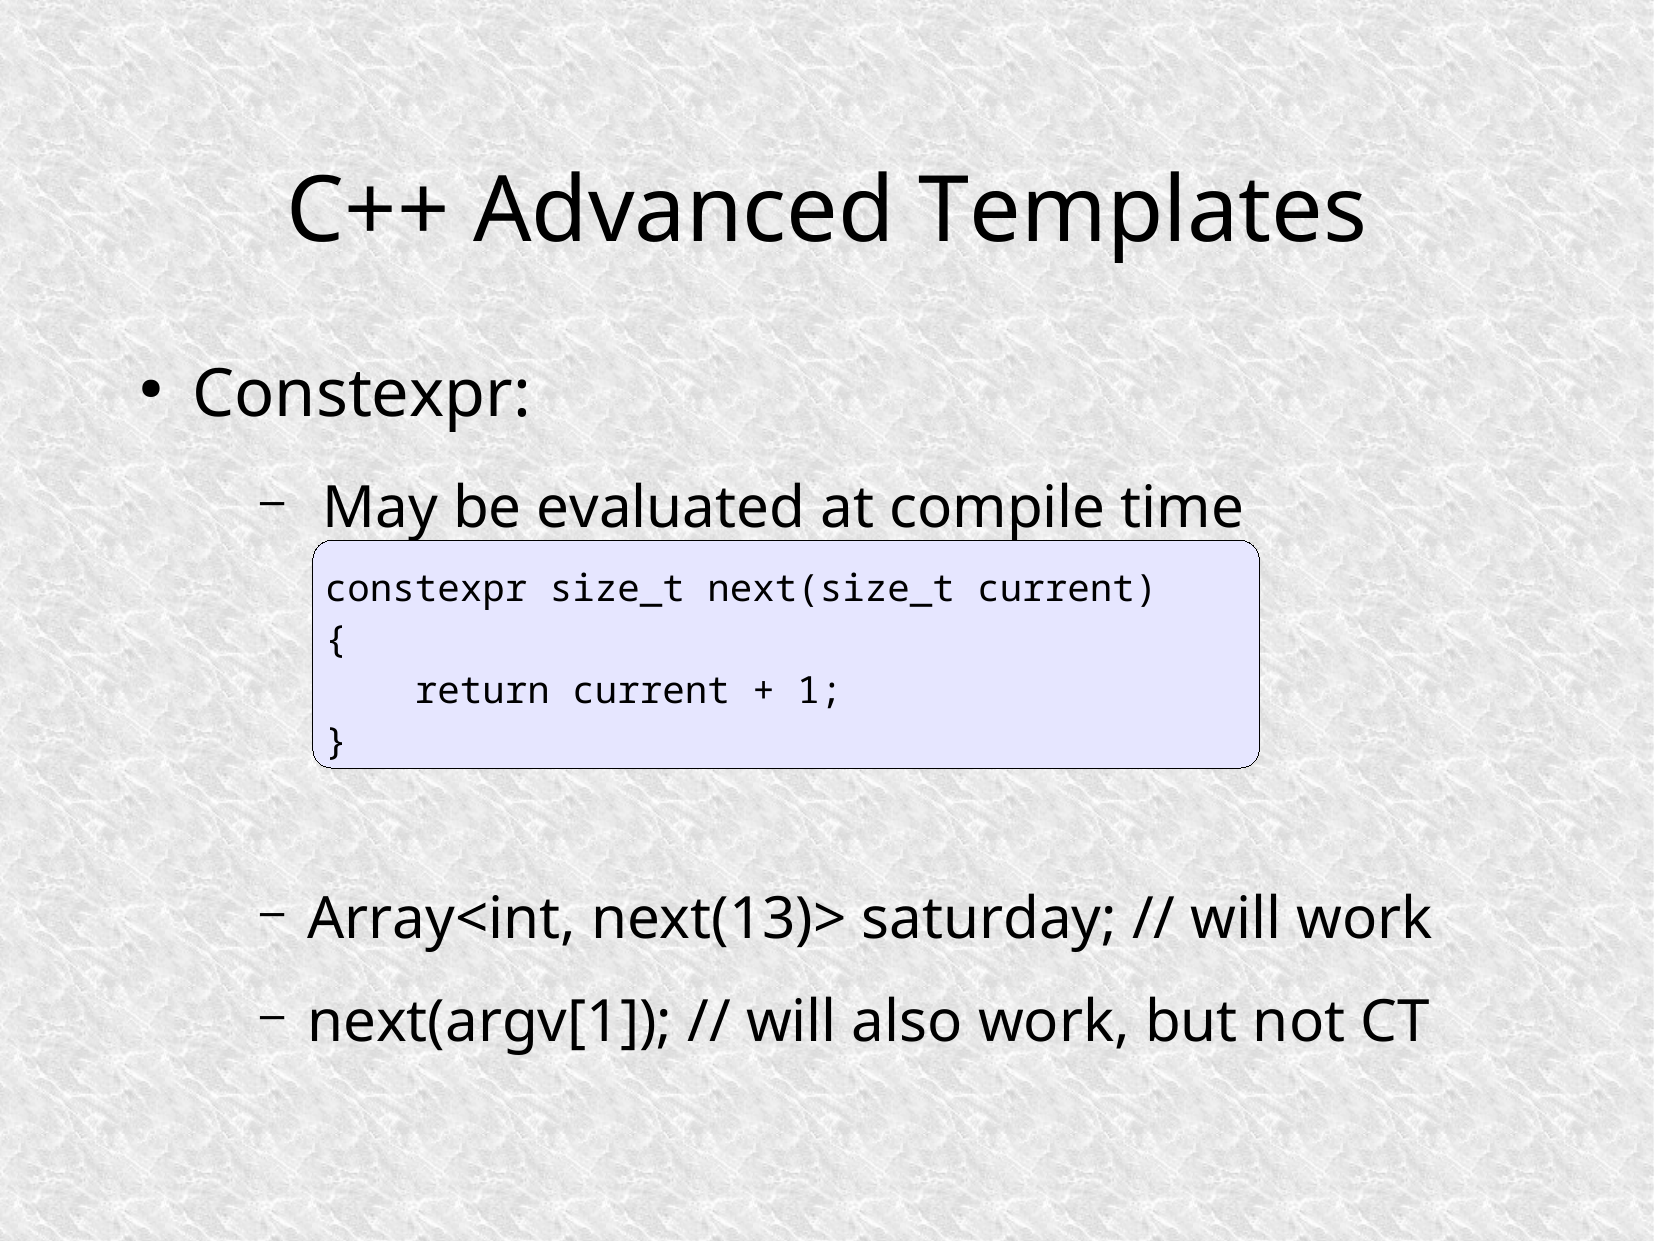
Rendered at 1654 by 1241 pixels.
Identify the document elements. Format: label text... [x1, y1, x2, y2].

list Constexpr: May be evaluated at compile time Array<int, next(13)> saturday; // will work next(argv[1]); // will also work, but not CT [121, 344, 1534, 1209]
text_box constexpr size_t next(size_t current) { return current + 1; } [324, 561, 1190, 755]
picture [0, 0, 1654, 1241]
title C++ Advanced Templates [121, 102, 1534, 311]
